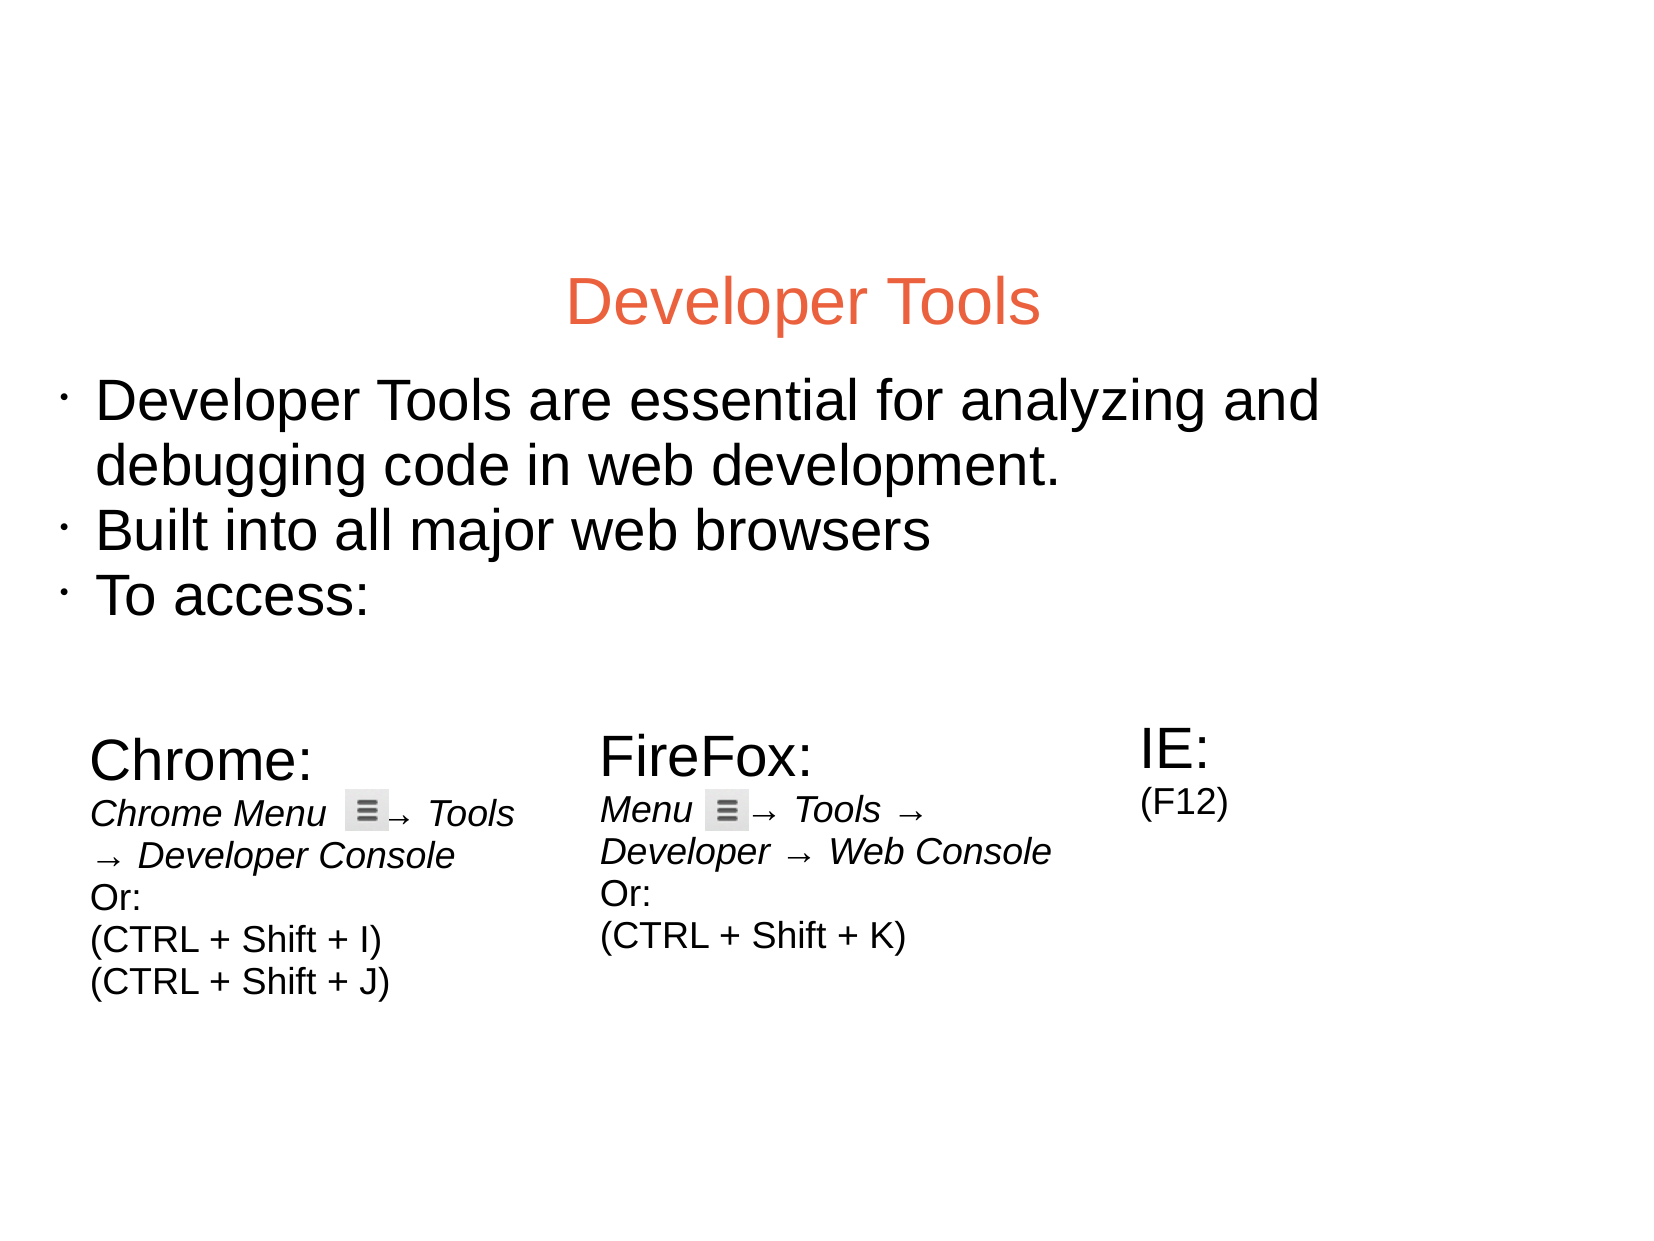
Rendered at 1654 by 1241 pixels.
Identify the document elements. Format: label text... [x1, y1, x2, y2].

text_box IE: (F12) [1125, 708, 1651, 831]
text_box Chrome: Chrome Menu → Tools → Developer Console Or: (CTRL + Shift + I) (CTRL + Shift + J) [75, 720, 541, 1021]
title Developer Tools [60, 198, 1549, 360]
text_box FireFox: Menu → Tools → Developer → Web Console Or: (CTRL + Shift + K) [585, 716, 1111, 964]
picture [345, 789, 389, 831]
text_box Developer Tools are essential for analyzing and debugging code in web development. Built into all major web browsers To access: [45, 360, 1576, 831]
picture [705, 789, 749, 831]
